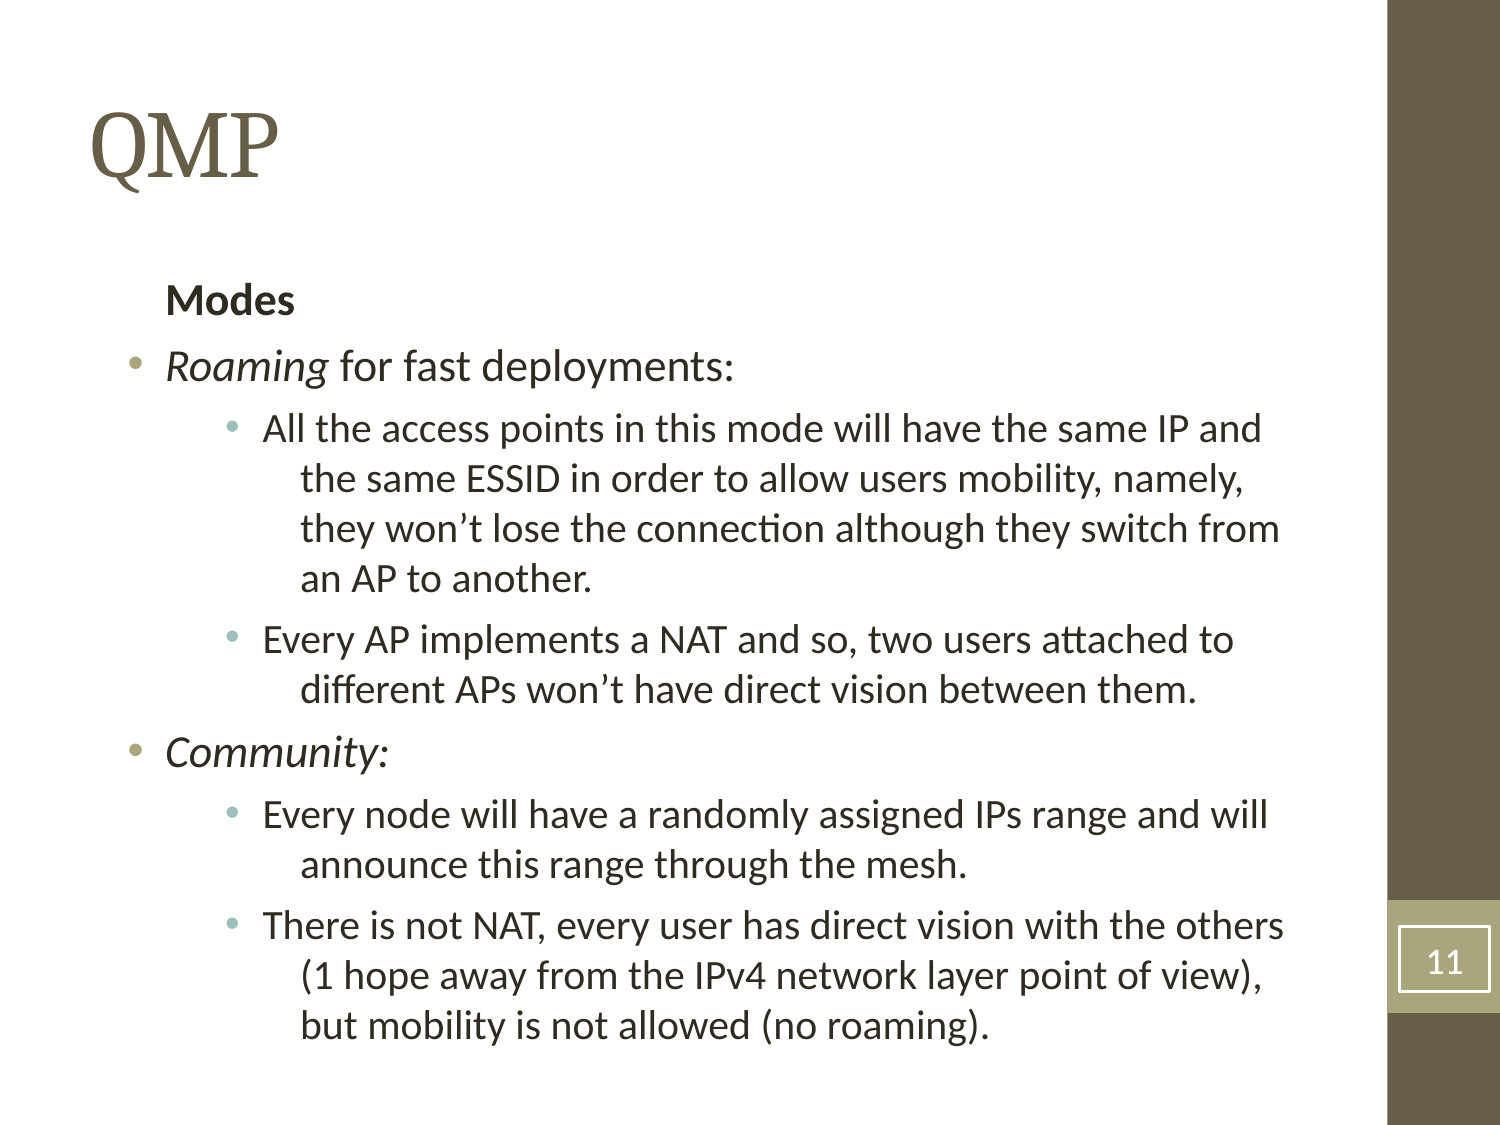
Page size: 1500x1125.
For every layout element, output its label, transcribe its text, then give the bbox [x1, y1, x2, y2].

text_box <número> [1399, 926, 1490, 992]
list Modes Roaming for fast deployments: All the access points in this mode will have the same IP and the same ESSID in order to allow users mobility, namely, they won’t lose the connection although they switch from an AP to another. Every AP implements a NAT and so, two users attached to different APs won’t have direct vision between them. Community: Every node will have a randomly assigned IPs range and will announce this range through the mesh. There is not NAT, every user has direct vision with the others (1 hope away from the IPv4 network layer point of view), but mobility is not allowed (no roaming). [75, 262, 1326, 1083]
title QMP [75, 45, 1326, 233]
